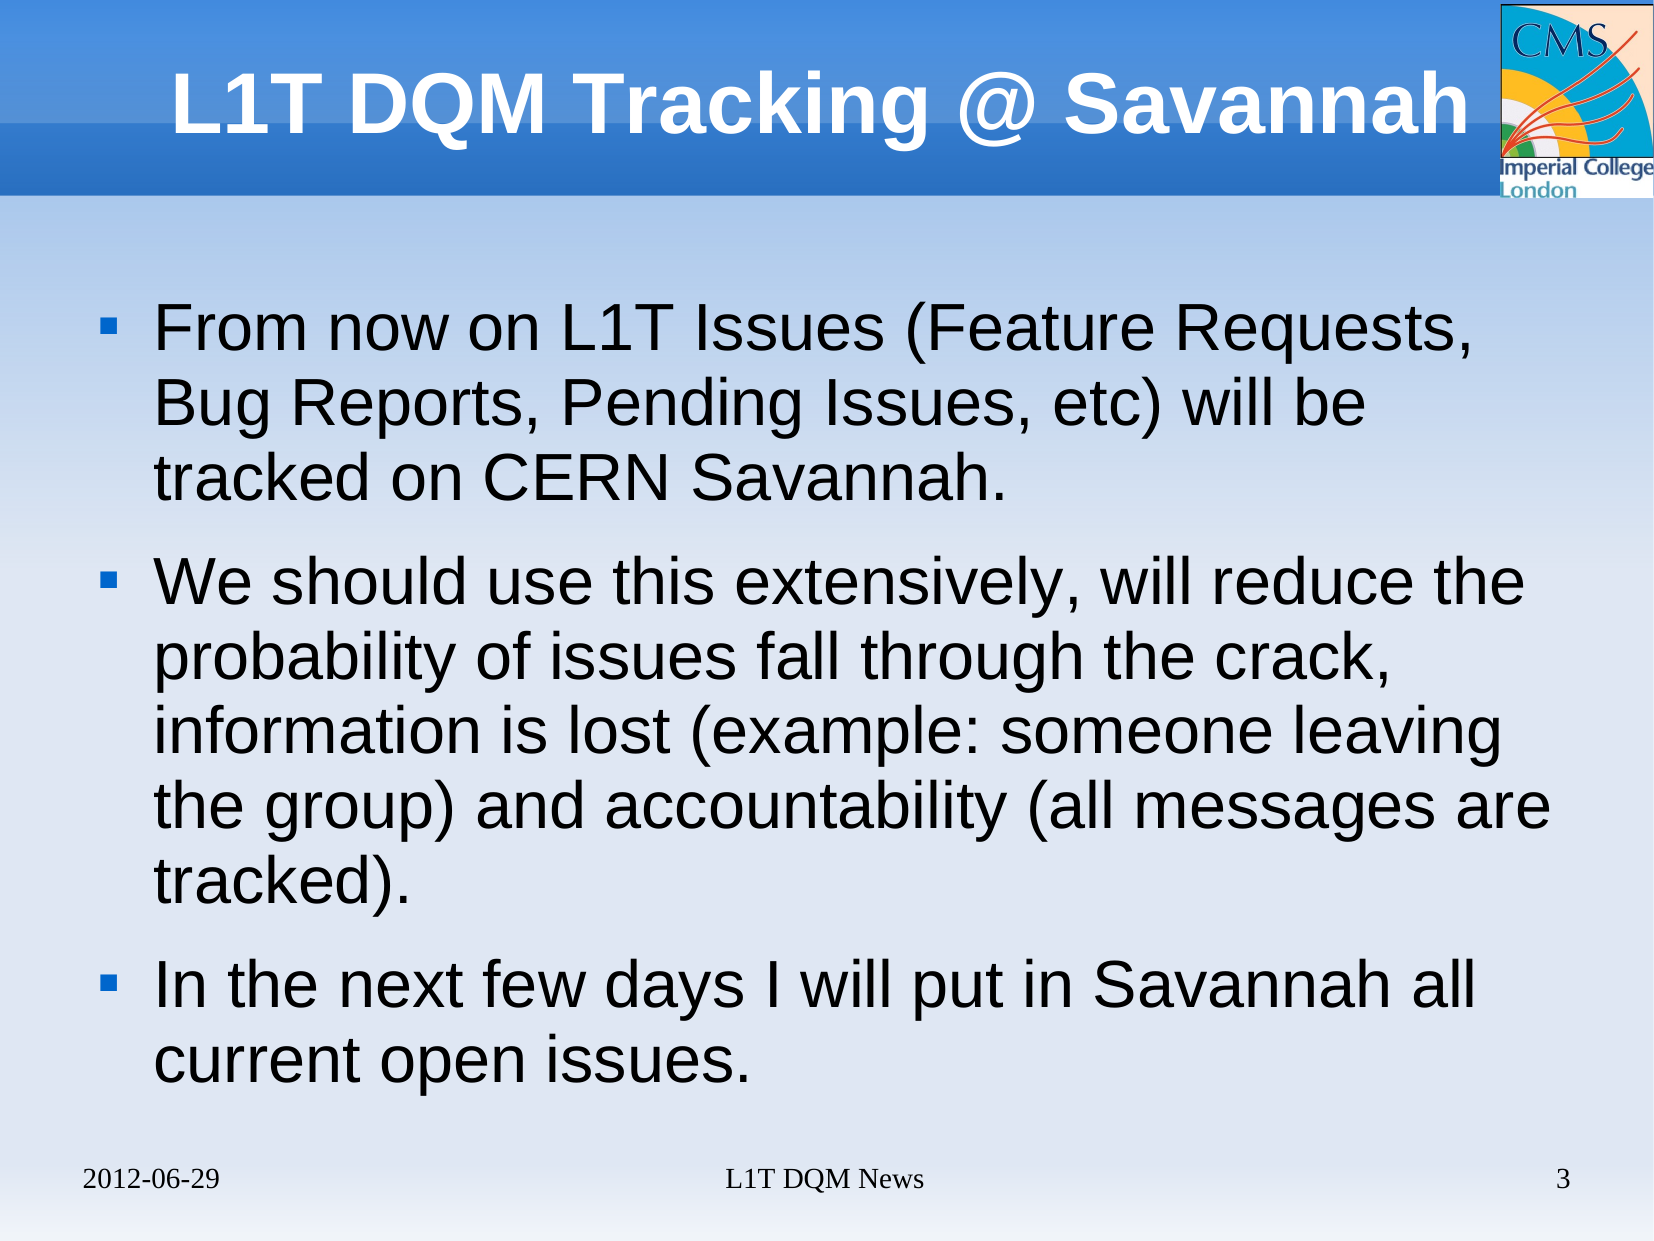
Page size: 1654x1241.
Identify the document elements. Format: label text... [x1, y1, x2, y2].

list From now on L1T Issues (Feature Requests, Bug Reports, Pending Issues, etc) will be tracked on CERN Savannah. We should use this extensively, will reduce the probability of issues fall through the crack, information is lost (example: someone leaving the group) and accountability (all messages are tracked). In the next few days I will put in Savannah all current open issues. [82, 290, 1571, 1109]
title L1T DQM Tracking @ Savannah [76, 0, 1565, 208]
picture [0, 0, 1654, 1241]
